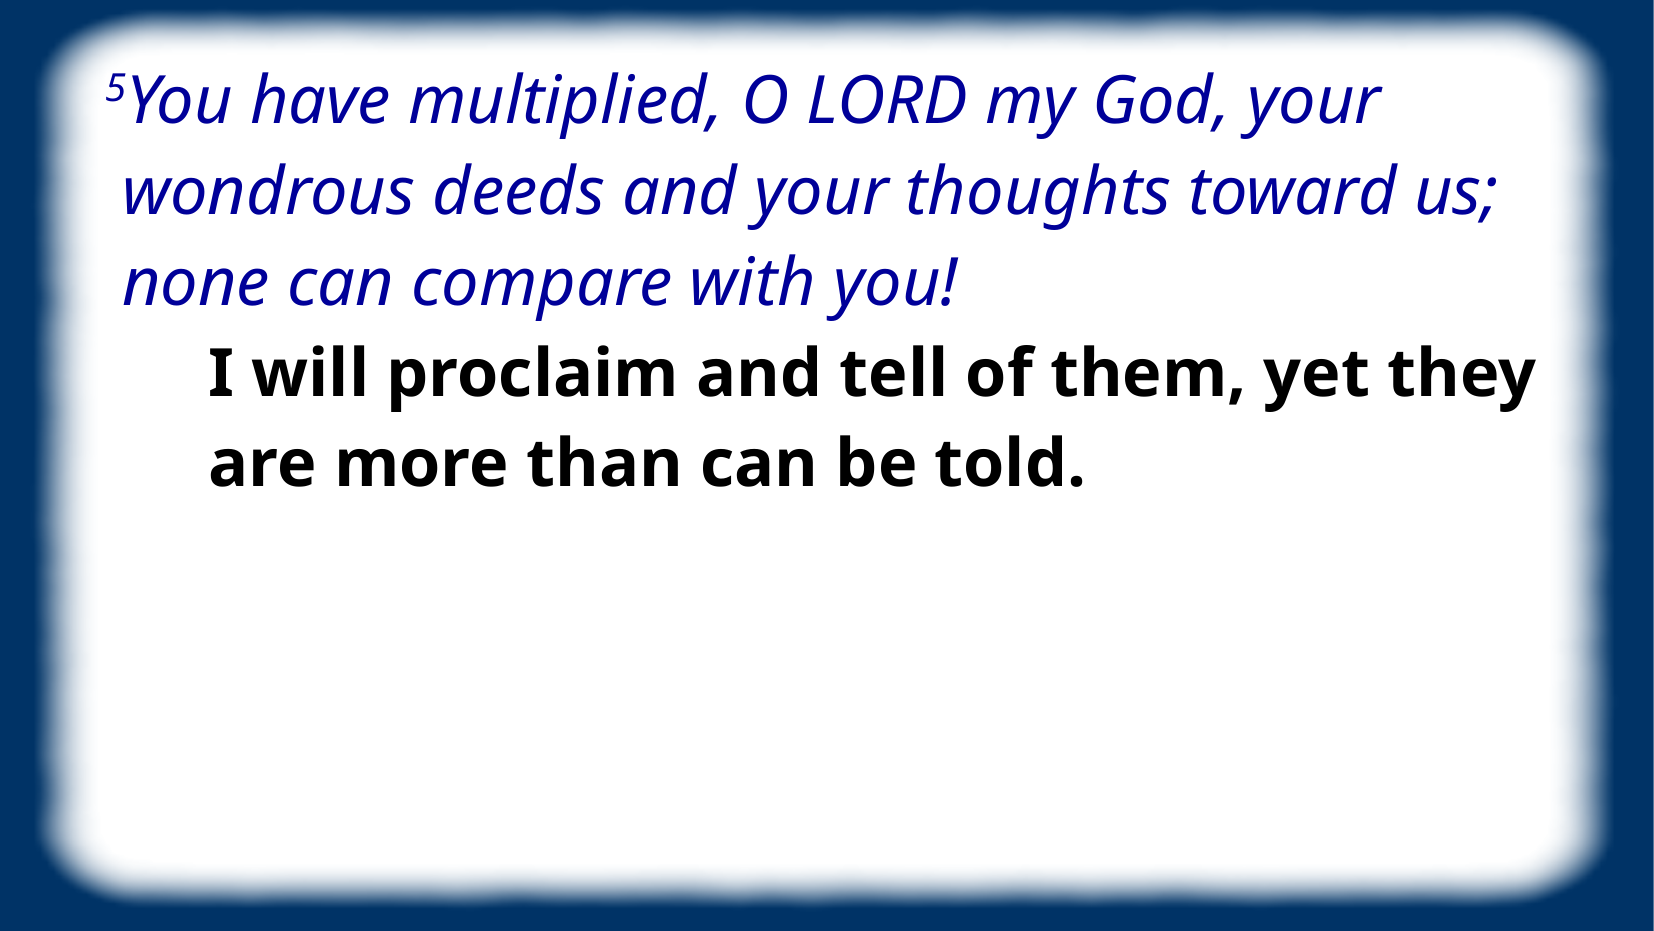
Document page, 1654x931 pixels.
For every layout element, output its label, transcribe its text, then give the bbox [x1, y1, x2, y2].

text_box 5You have multiplied, O LORD my God, your wondrous deeds and your thoughts toward us; none can compare with you! I will proclaim and tell of them, yet they are more than can be told. [90, 45, 1561, 504]
picture [0, 0, 1654, 931]
